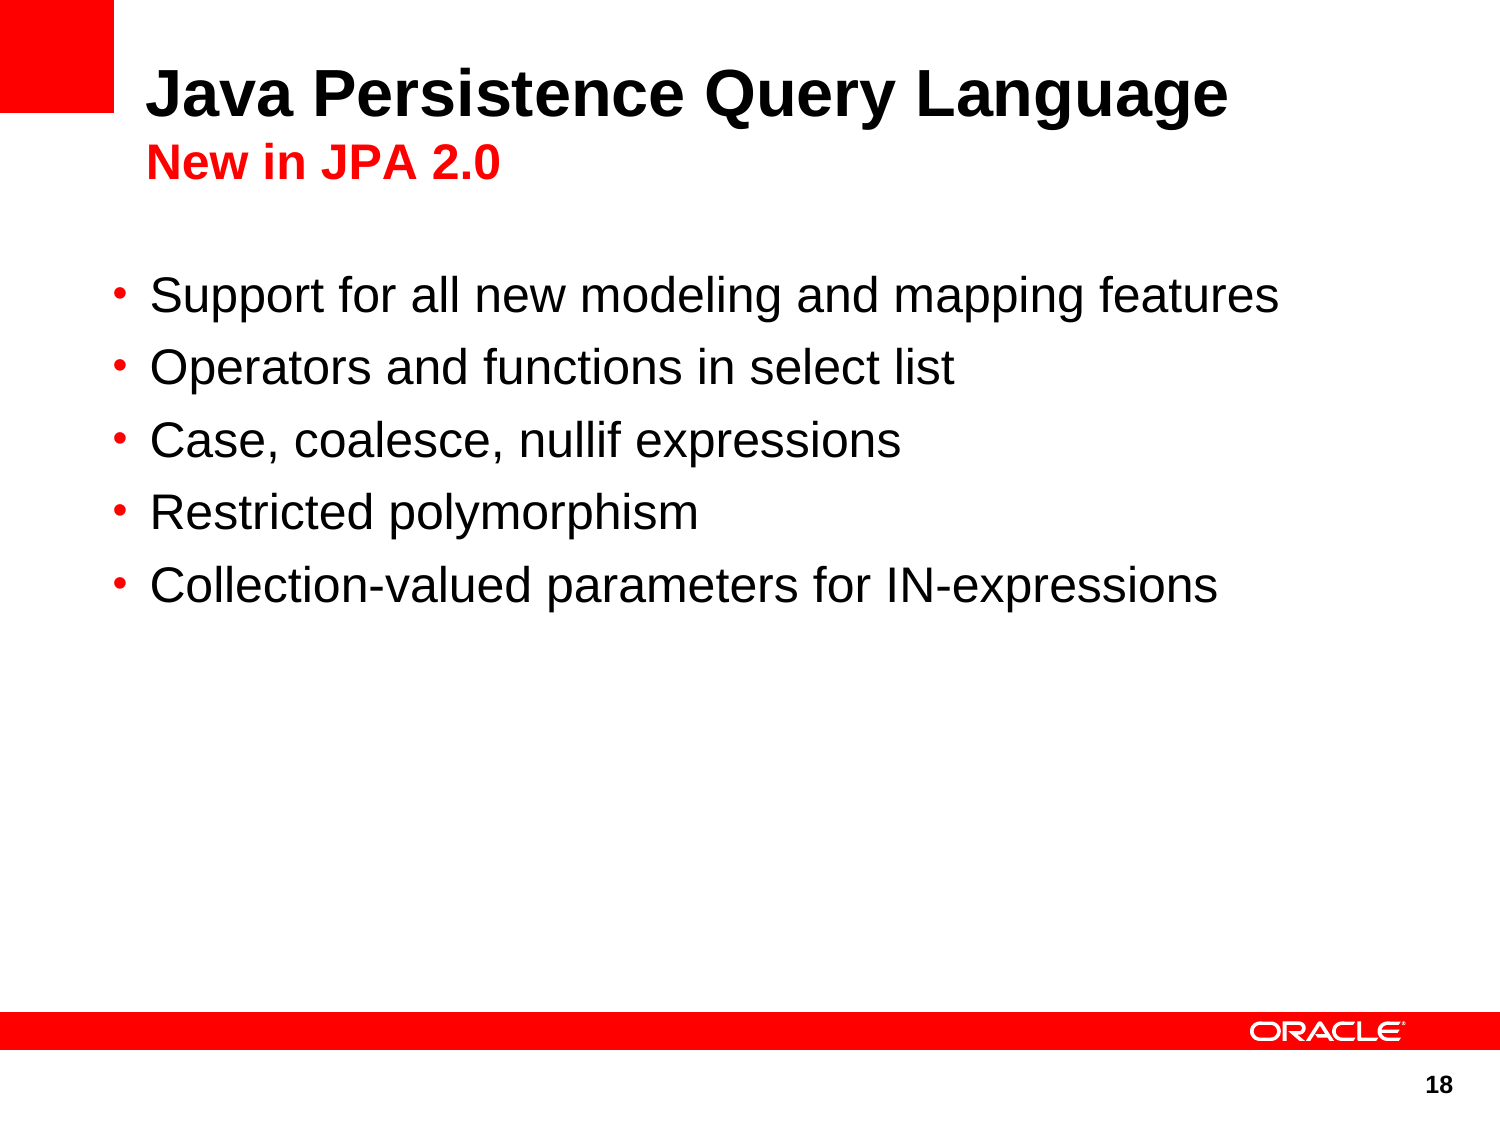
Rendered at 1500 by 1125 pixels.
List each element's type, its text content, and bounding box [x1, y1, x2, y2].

list Support for all new modeling and mapping features Operators and functions in select list Case, coalesce, nullif expressions Restricted polymorphism Collection-valued parameters for IN-expressions [112, 262, 1349, 976]
picture [0, 0, 114, 113]
picture [0, 1012, 1500, 1050]
title Java Persistence Query Language New in JPA 2.0 [145, 49, 1390, 205]
